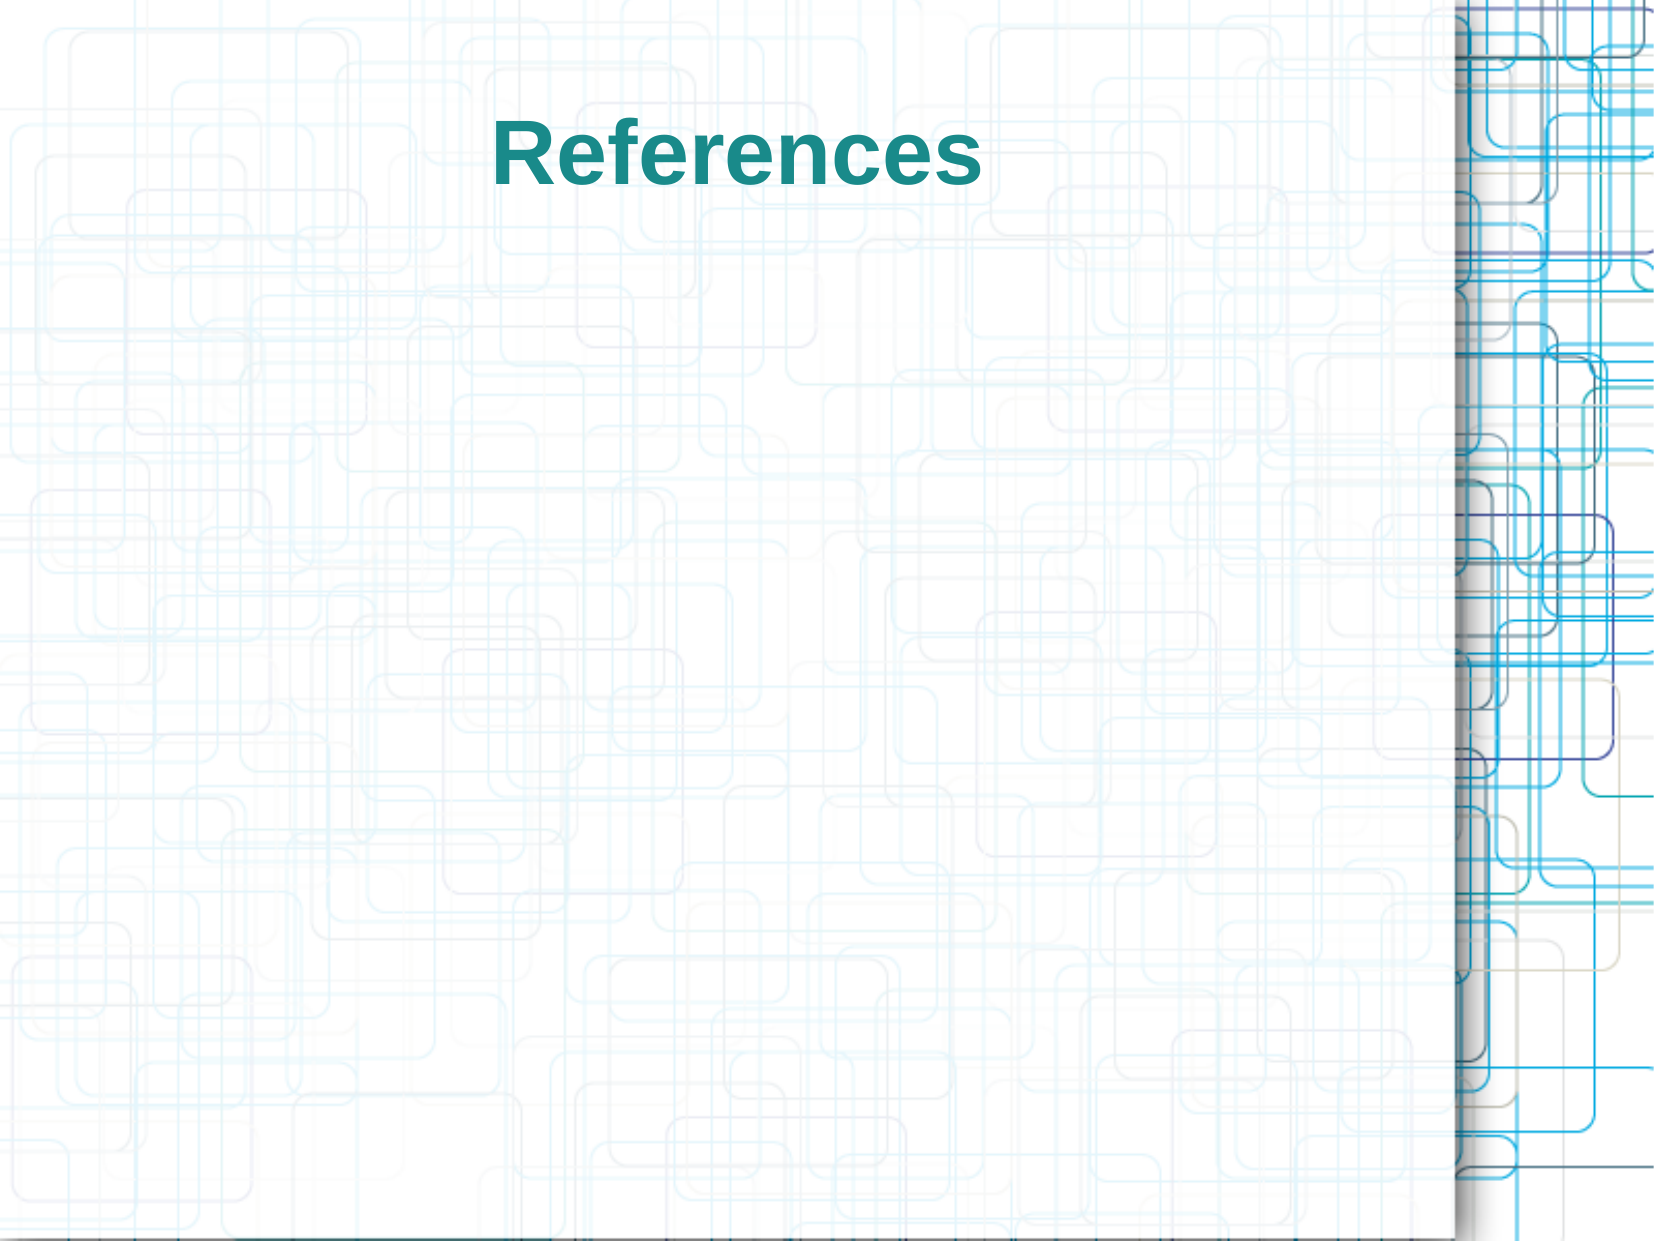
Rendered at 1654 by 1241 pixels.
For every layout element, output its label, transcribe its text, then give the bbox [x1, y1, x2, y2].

title References [59, 49, 1418, 257]
picture [0, 0, 1654, 1241]
